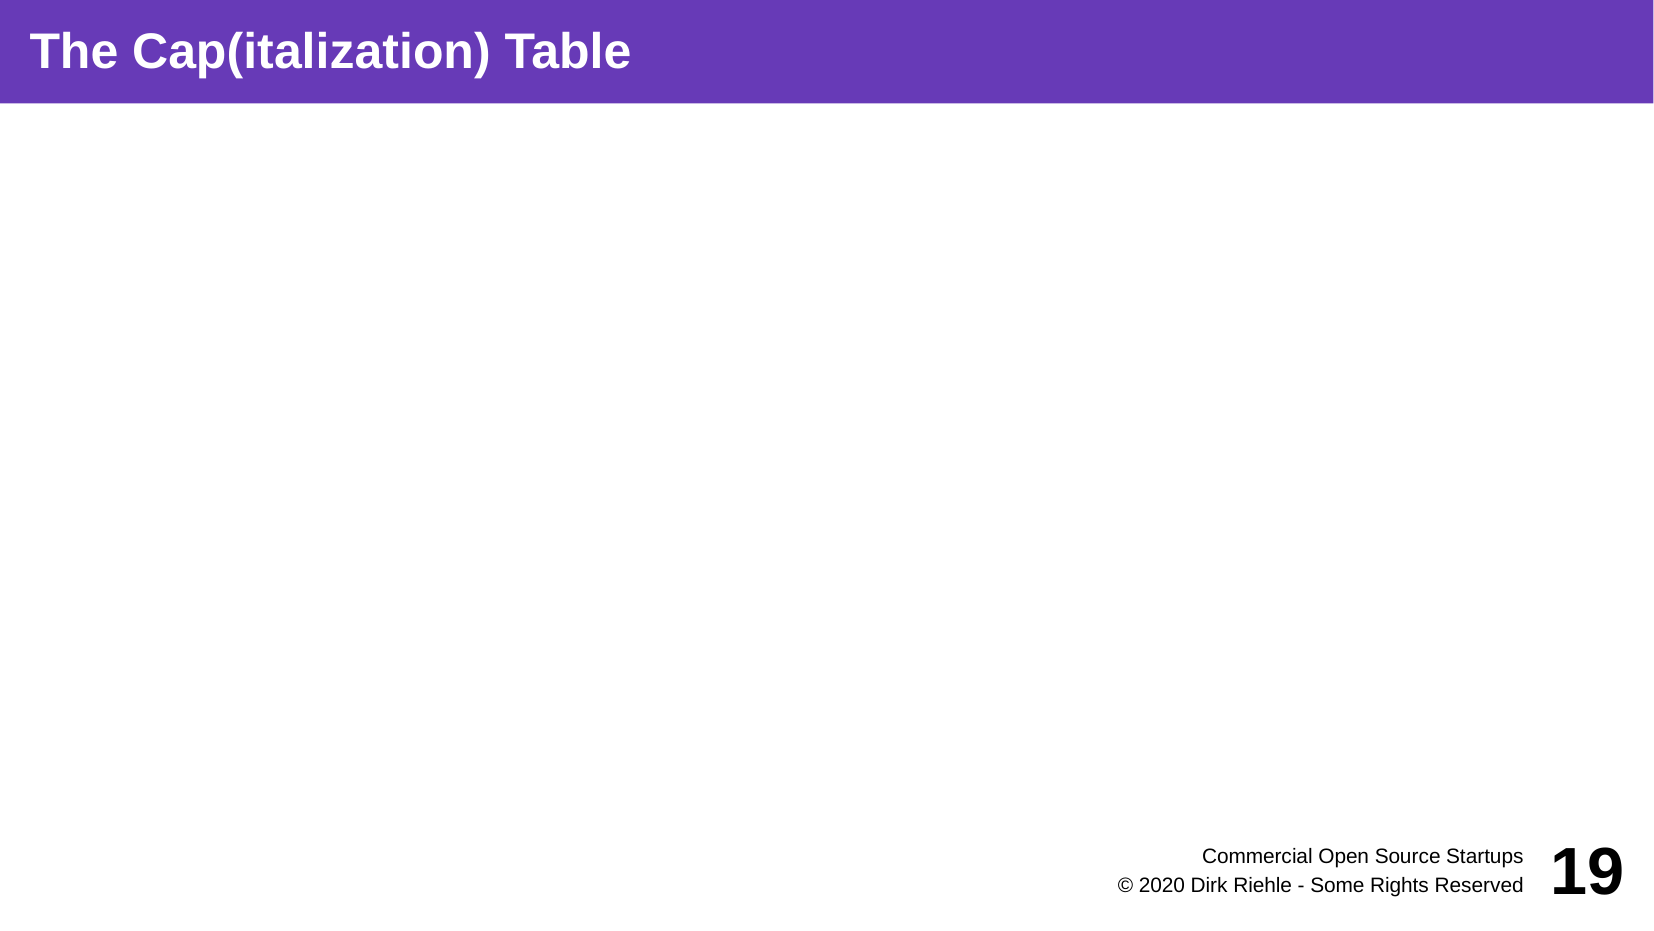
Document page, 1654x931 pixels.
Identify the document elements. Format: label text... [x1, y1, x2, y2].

title The Cap(italization) Table [0, 0, 1654, 104]
